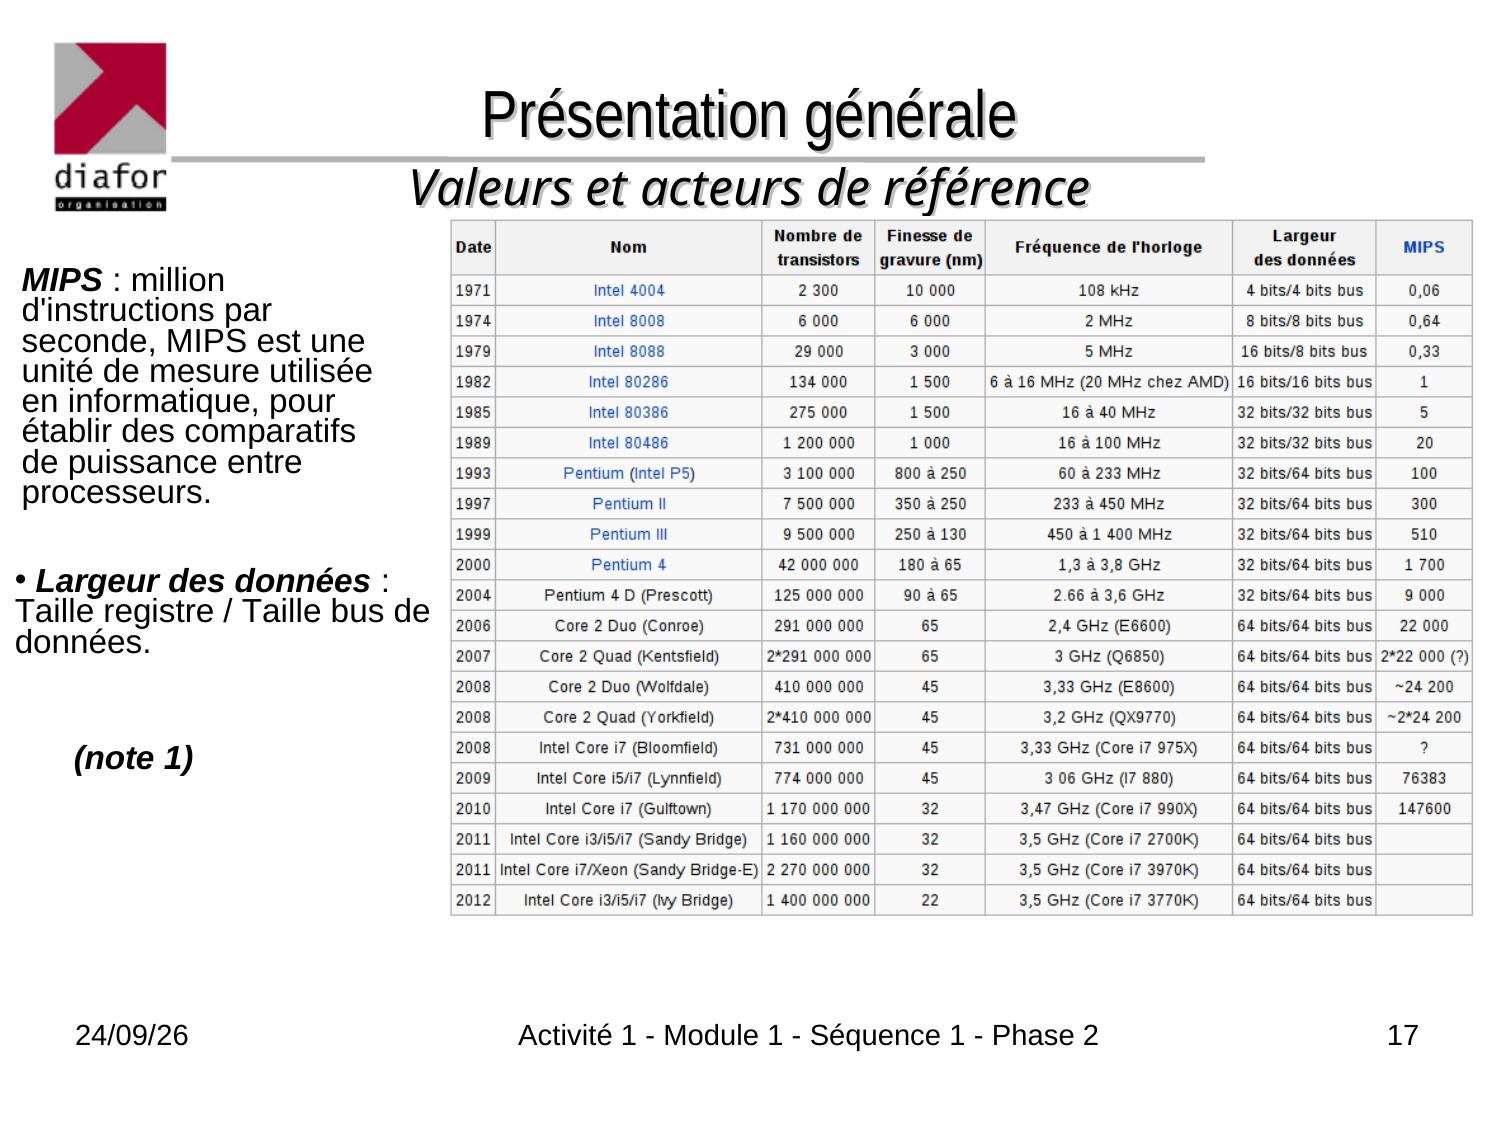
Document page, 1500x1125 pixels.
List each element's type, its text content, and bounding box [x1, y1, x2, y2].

text_box MIPS : million d'instructions par seconde, MIPS est une unité de mesure utilisée en informatique, pour établir des comparatifs de puissance entre processeurs. [6, 259, 414, 518]
text_box Largeur des données : Taille registre / Taille bus de données. [0, 561, 448, 667]
title Présentation générale Valeurs et acteurs de référence [75, 45, 1426, 250]
picture [53, 42, 168, 213]
text_box (note 1) [59, 738, 209, 784]
picture [448, 216, 1482, 921]
